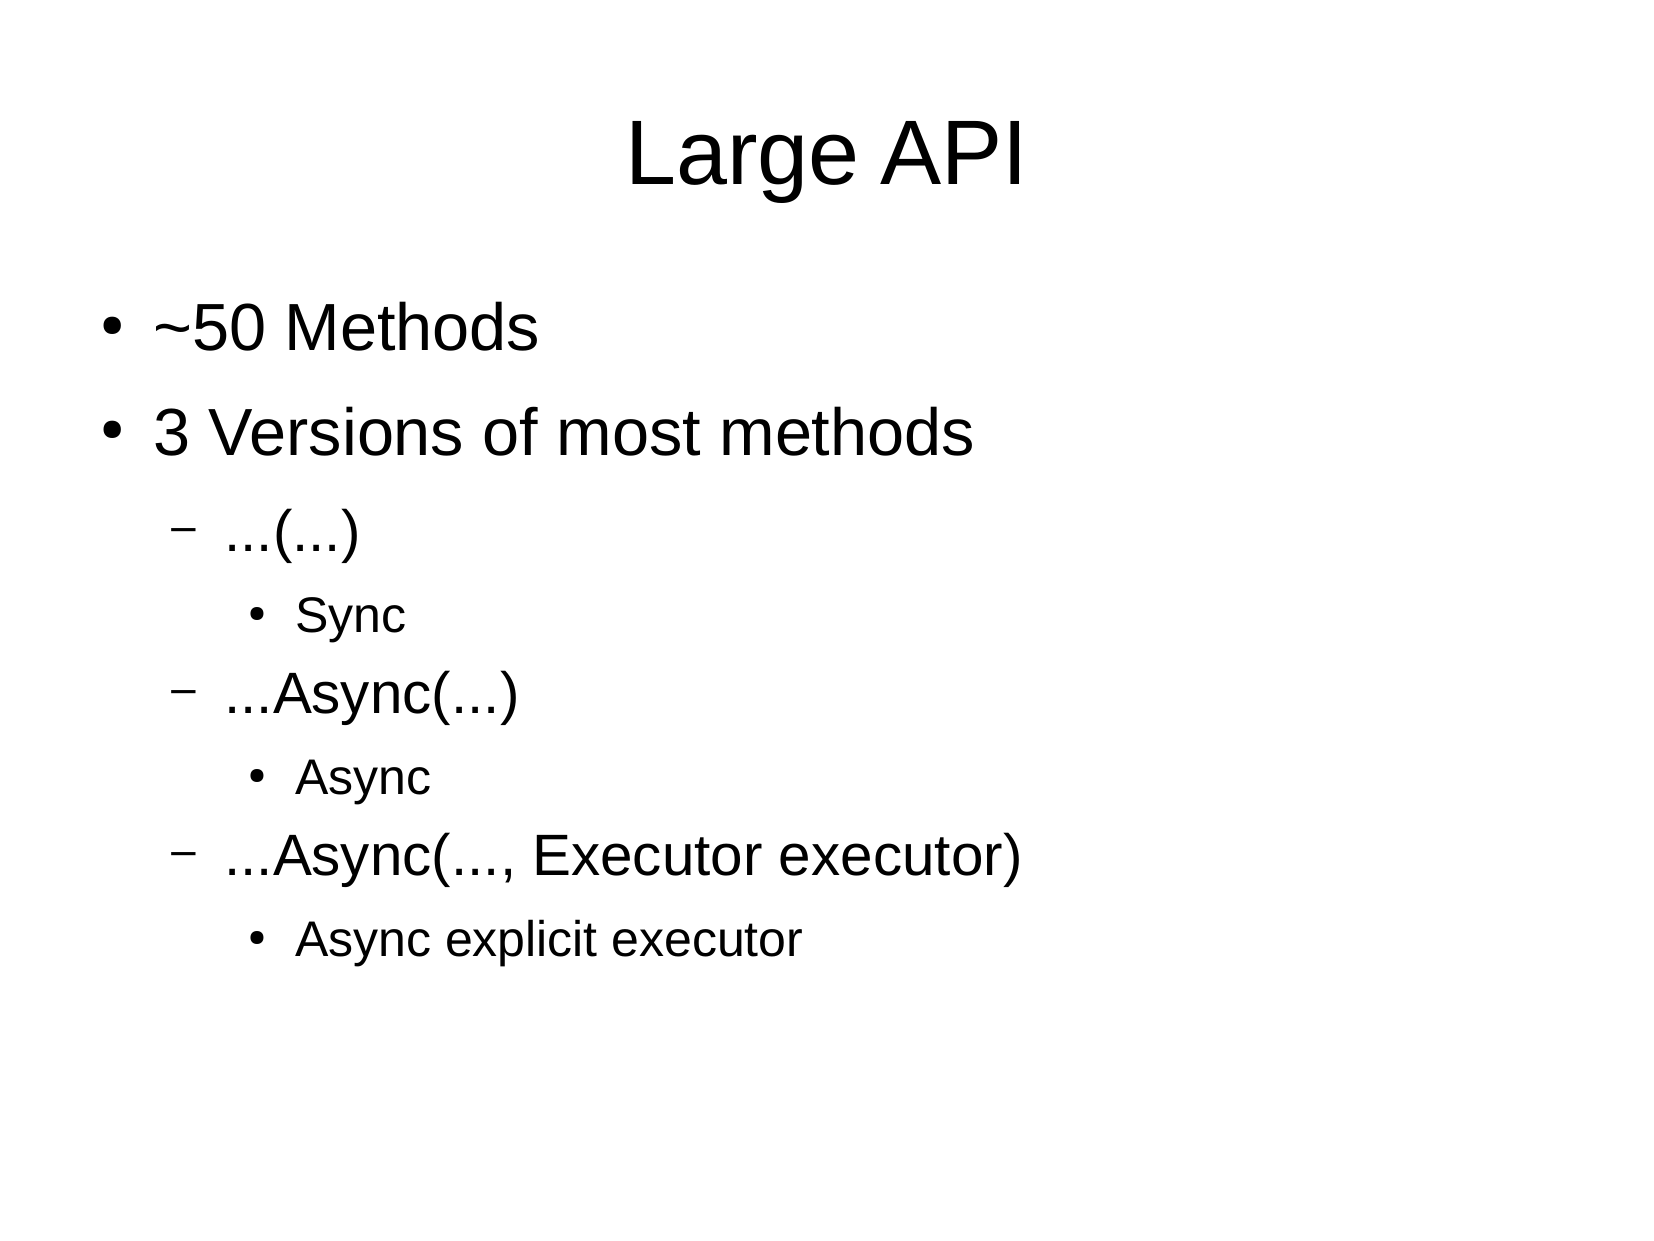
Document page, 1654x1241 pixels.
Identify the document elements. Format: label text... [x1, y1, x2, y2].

title Large API [82, 49, 1571, 257]
list ~50 Methods 3 Versions of most methods ...(...) Sync ...Async(...) Async ...Async(..., Executor executor) Async explicit executor [82, 290, 1571, 1010]
